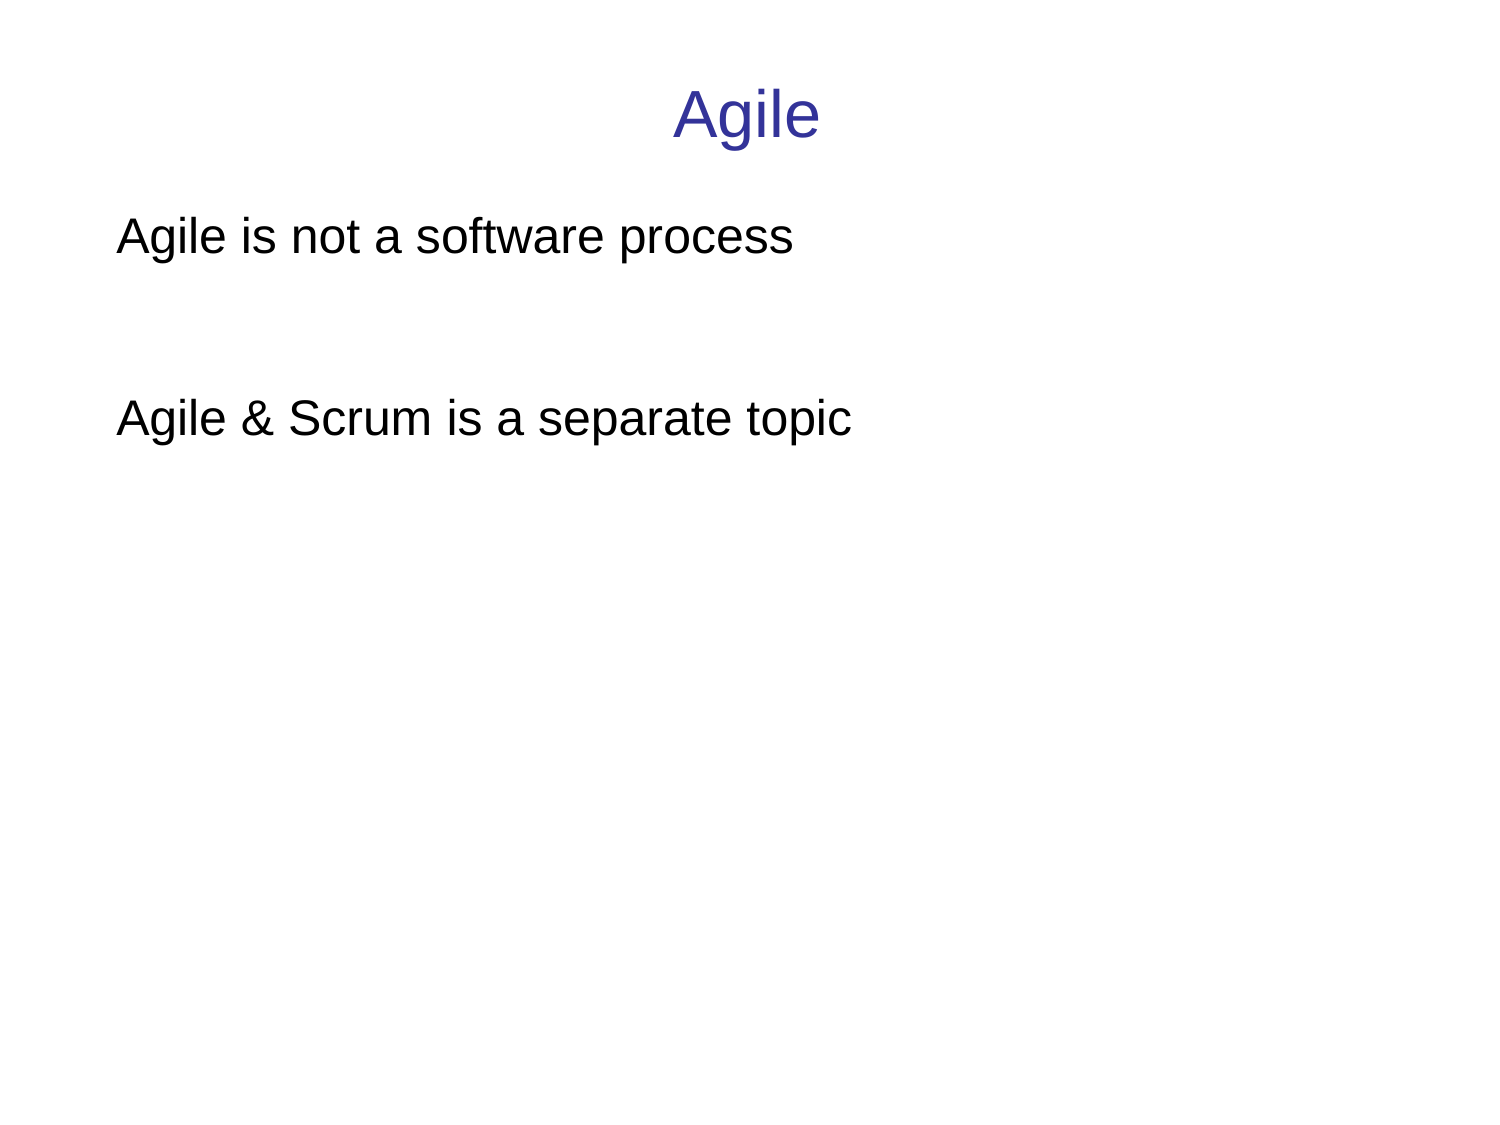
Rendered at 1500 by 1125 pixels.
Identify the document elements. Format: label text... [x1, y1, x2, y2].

list Agile is not a software process Agile & Scrum is a separate topic [100, 195, 1395, 1003]
title Agile [100, 42, 1395, 180]
